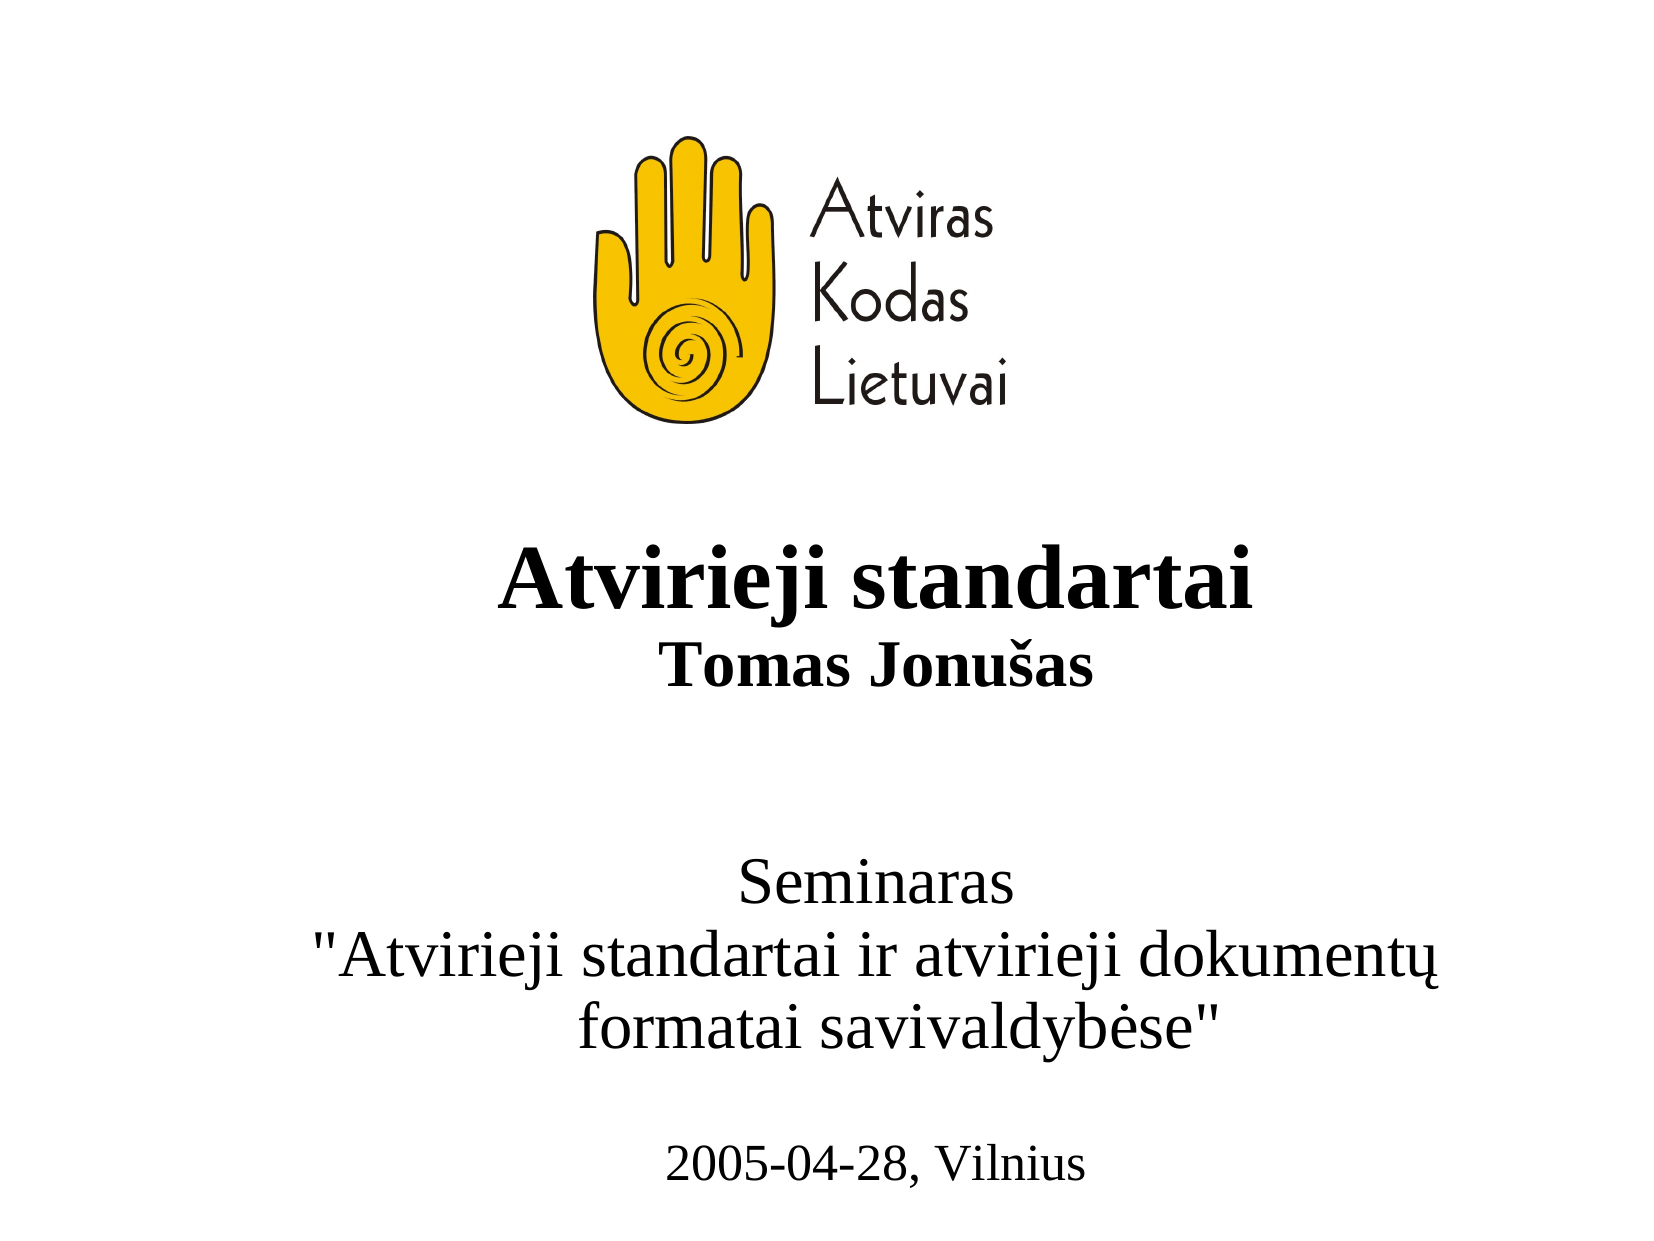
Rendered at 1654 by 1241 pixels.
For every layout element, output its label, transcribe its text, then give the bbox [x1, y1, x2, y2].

picture [593, 136, 1006, 424]
subtitle Atvirieji standartai Tomas Jonušas Seminaras "Atvirieji standartai ir atvirieji dokumentų formatai savivaldybėse" 2005-04-28, Vilnius [133, 527, 1546, 1194]
